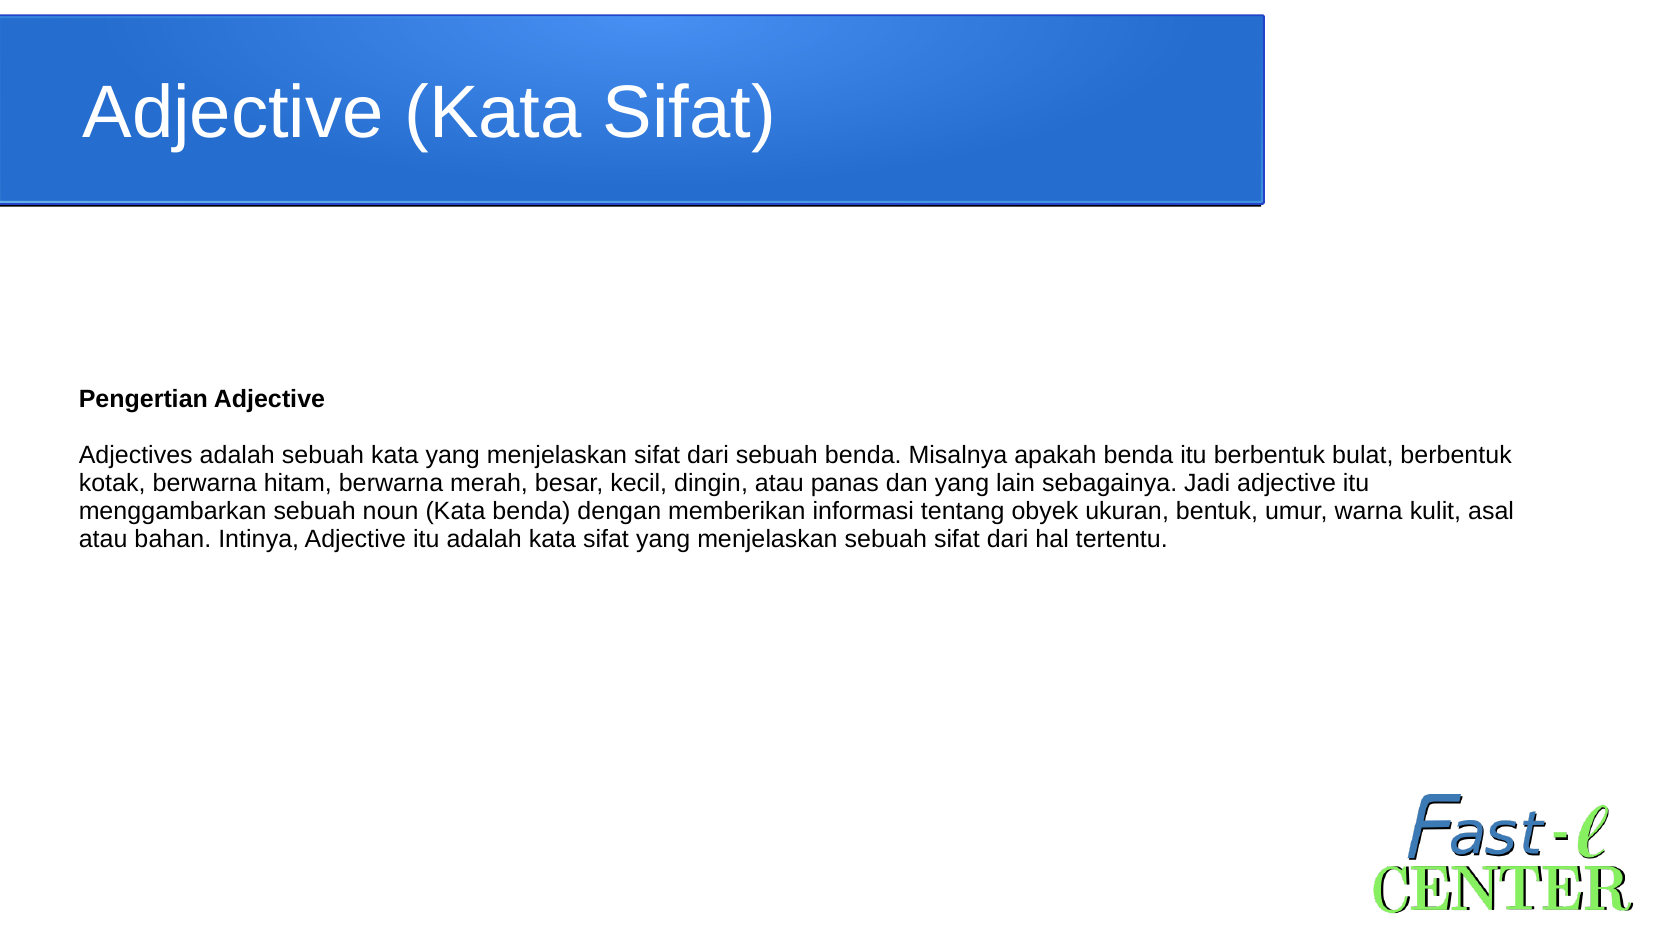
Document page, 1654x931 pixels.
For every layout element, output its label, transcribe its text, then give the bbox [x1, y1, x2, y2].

picture [1373, 794, 1634, 916]
text_box Pengertian Adjective Adjectives adalah sebuah kata yang menjelaskan sifat dari sebuah benda. Misalnya apakah benda itu berbentuk bulat, berbentuk kotak, berwarna hitam, berwarna merah, besar, kecil, dingin, atau panas dan yang lain sebagainya. Jadi adjective itu menggambarkan sebuah noun (Kata benda) dengan memberikan informasi tentang obyek ukuran, bentuk, umur, warna kulit, asal atau bahan. Intinya, Adjective itu adalah kata sifat yang menjelaskan sebuah sifat dari hal tertentu. [63, 377, 1561, 589]
title Adjective (Kata Sifat) [82, 35, 1235, 189]
